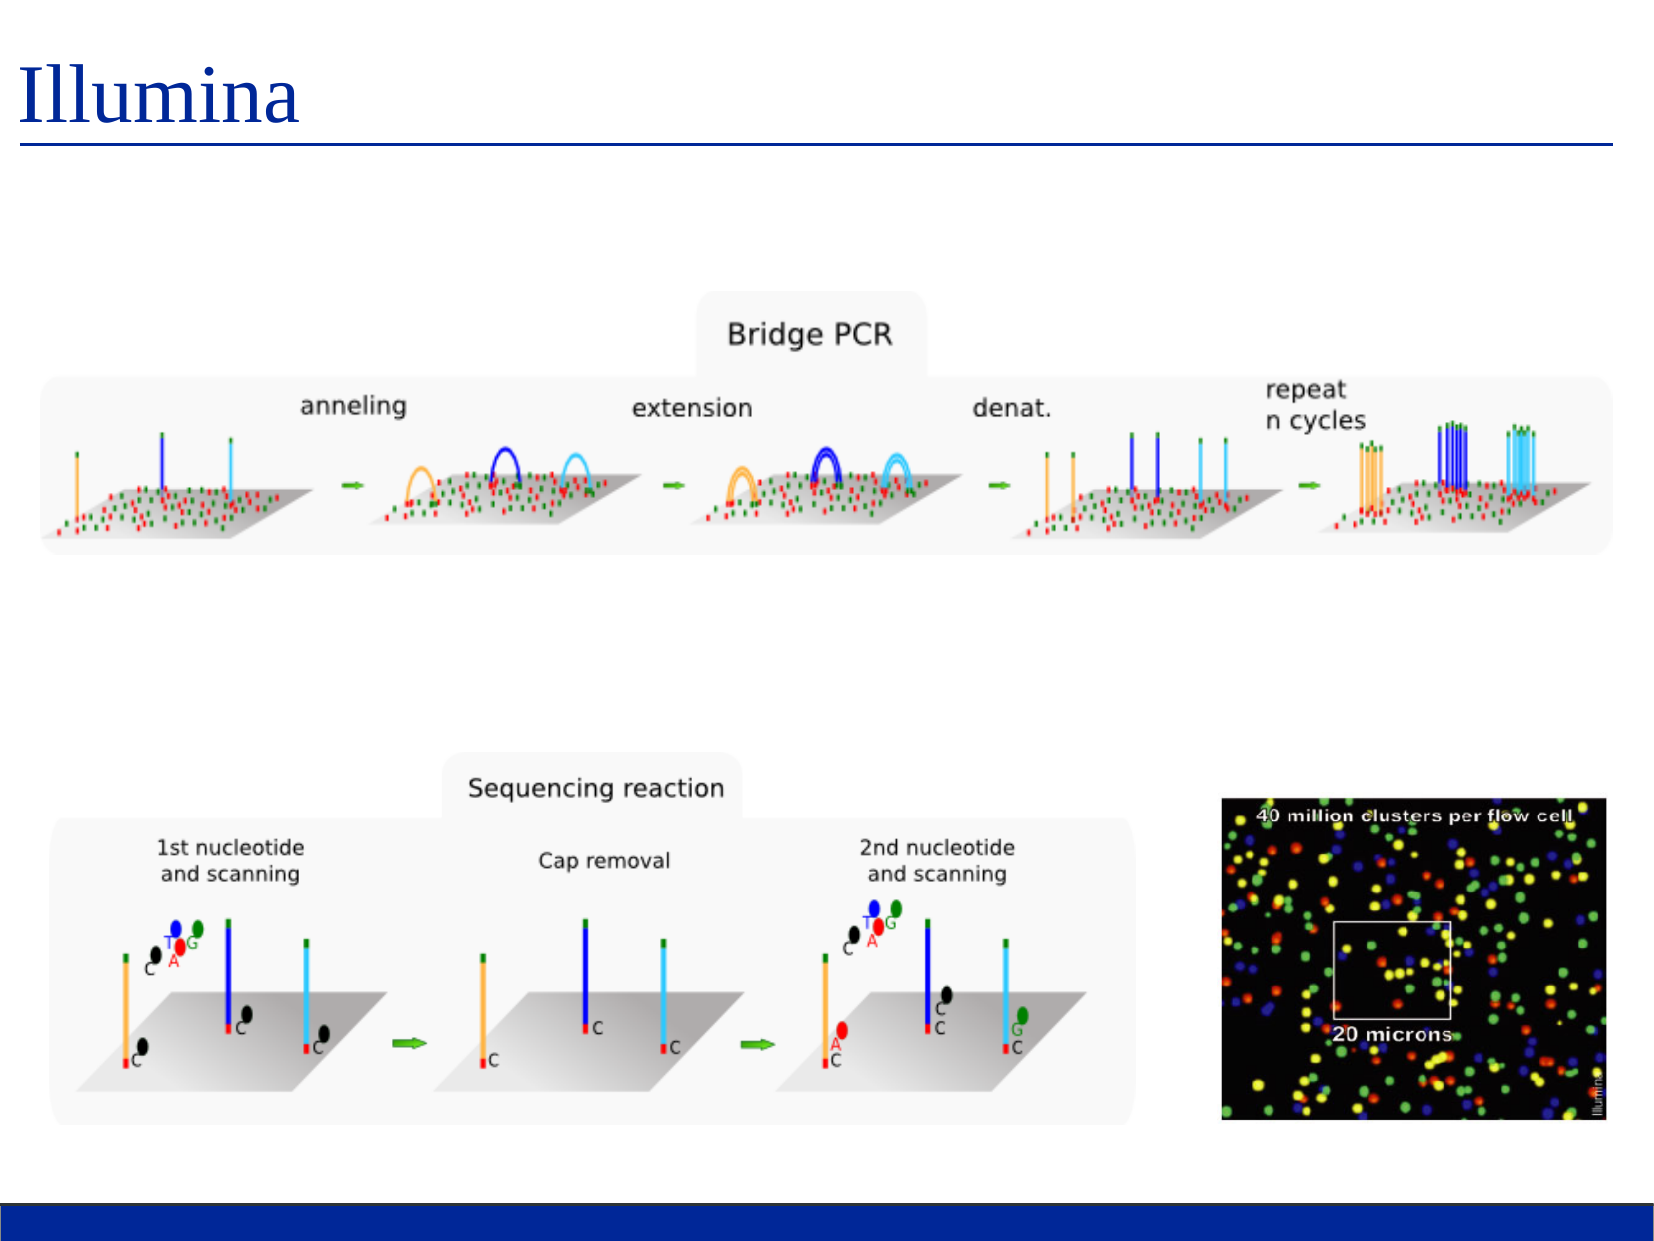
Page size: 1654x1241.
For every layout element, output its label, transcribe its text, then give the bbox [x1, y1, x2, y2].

picture [40, 291, 1613, 555]
title Illumina [17, 0, 1589, 198]
picture [1217, 792, 1615, 1126]
picture [49, 752, 1136, 1126]
